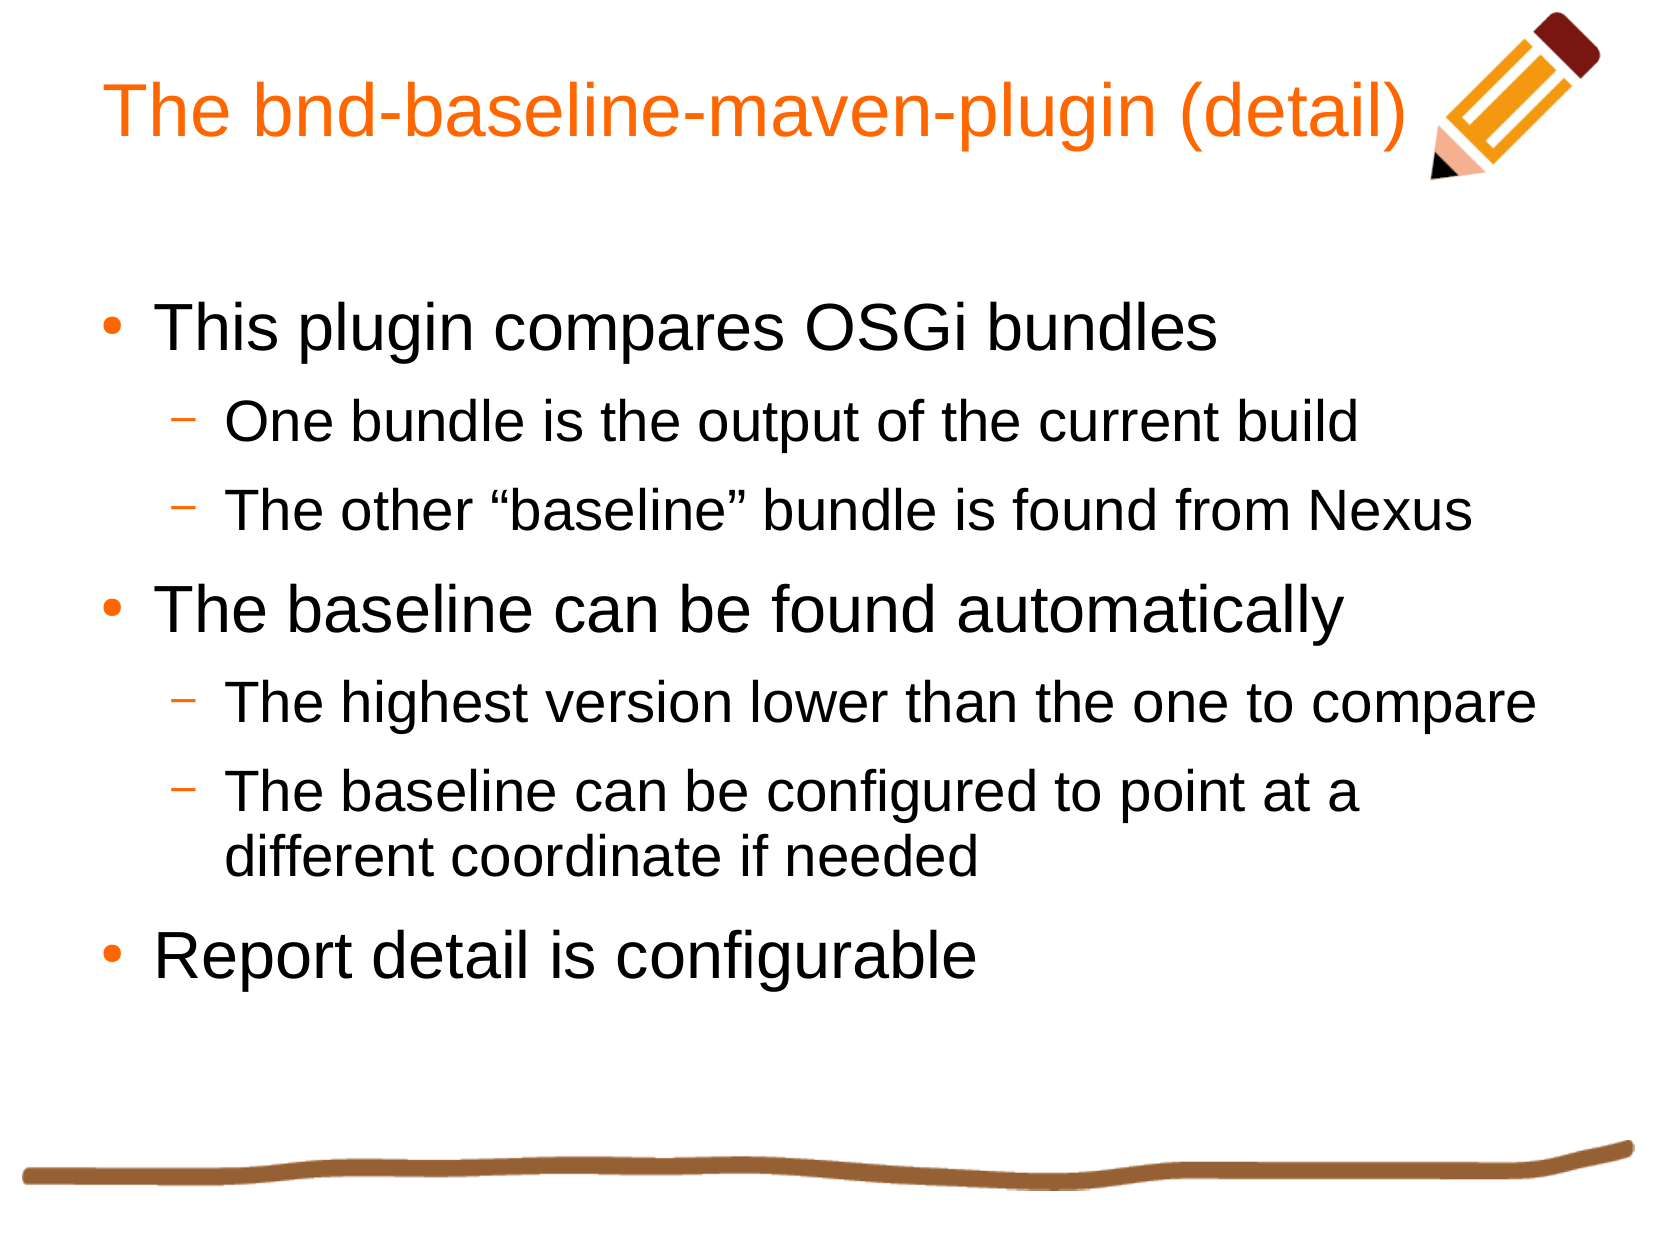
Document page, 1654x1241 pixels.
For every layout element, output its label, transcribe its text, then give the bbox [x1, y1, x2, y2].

list This plugin compares OSGi bundles One bundle is the output of the current build The other “baseline” bundle is found from Nexus The baseline can be found automatically The highest version lower than the one to compare The baseline can be configured to point at a different coordinate if needed Report detail is configurable [82, 290, 1571, 1122]
title The bnd-baseline-maven-plugin (detail) [82, 49, 1430, 172]
picture [22, 1140, 1635, 1191]
picture [1430, 12, 1601, 181]
